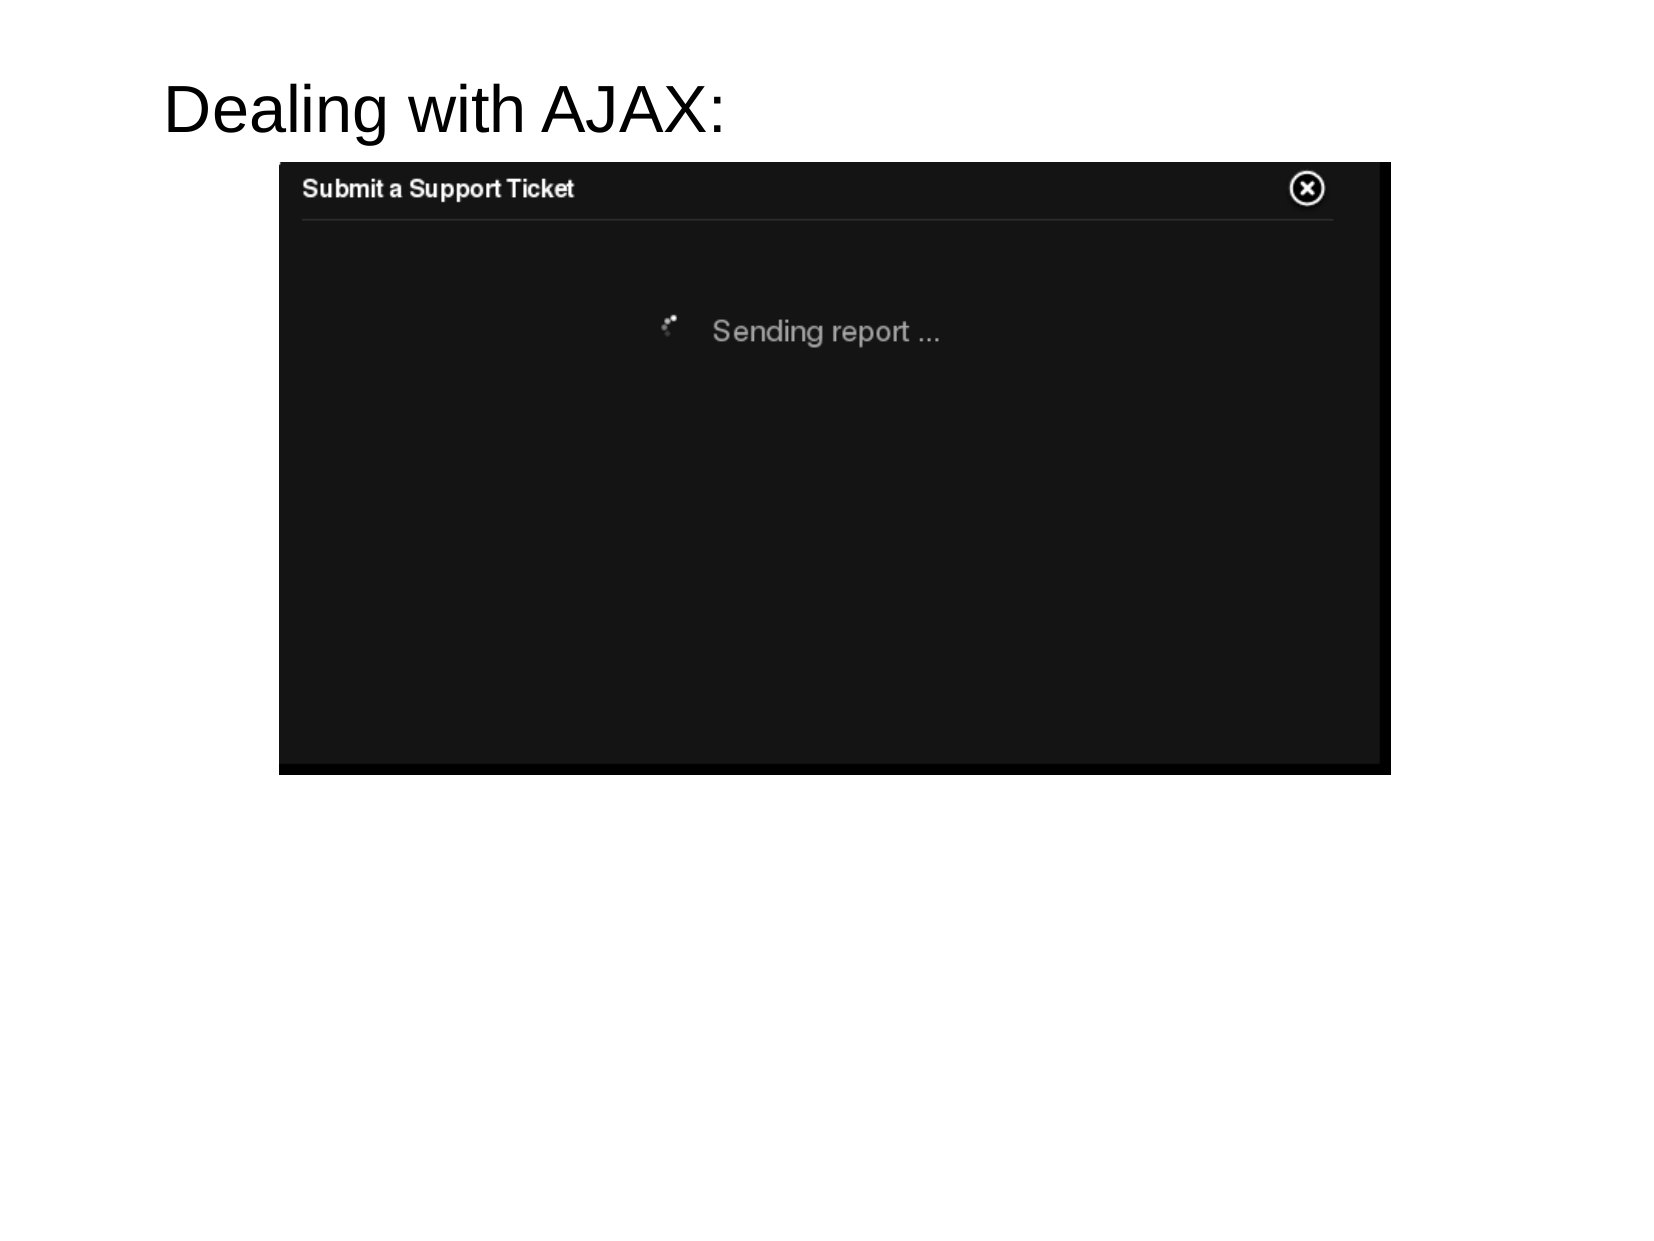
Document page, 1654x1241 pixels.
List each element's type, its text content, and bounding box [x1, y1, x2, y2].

text_box Dealing with AJAX: [149, 64, 744, 155]
picture [279, 162, 1391, 775]
